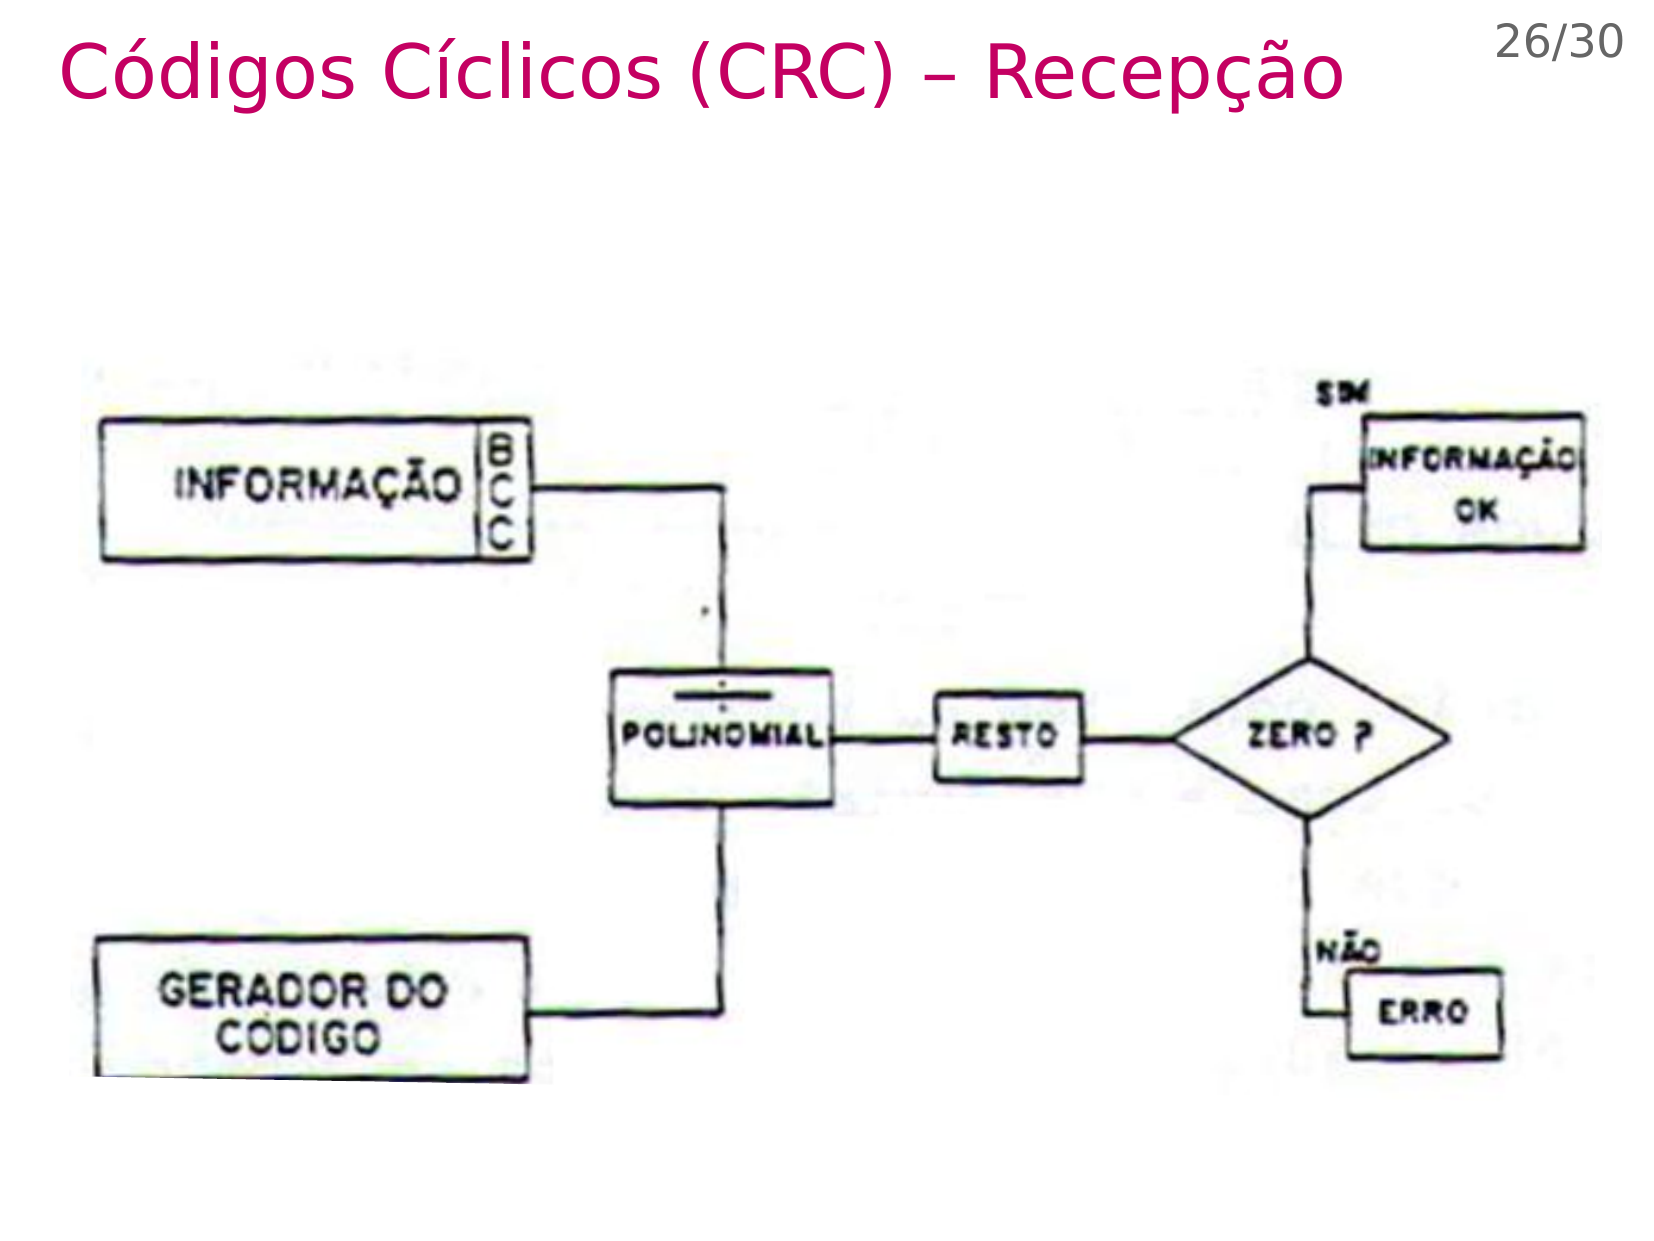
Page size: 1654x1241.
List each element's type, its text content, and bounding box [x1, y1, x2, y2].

title Códigos Cíclicos (CRC) – Recepção [59, 29, 1625, 207]
picture [69, 340, 1606, 1103]
